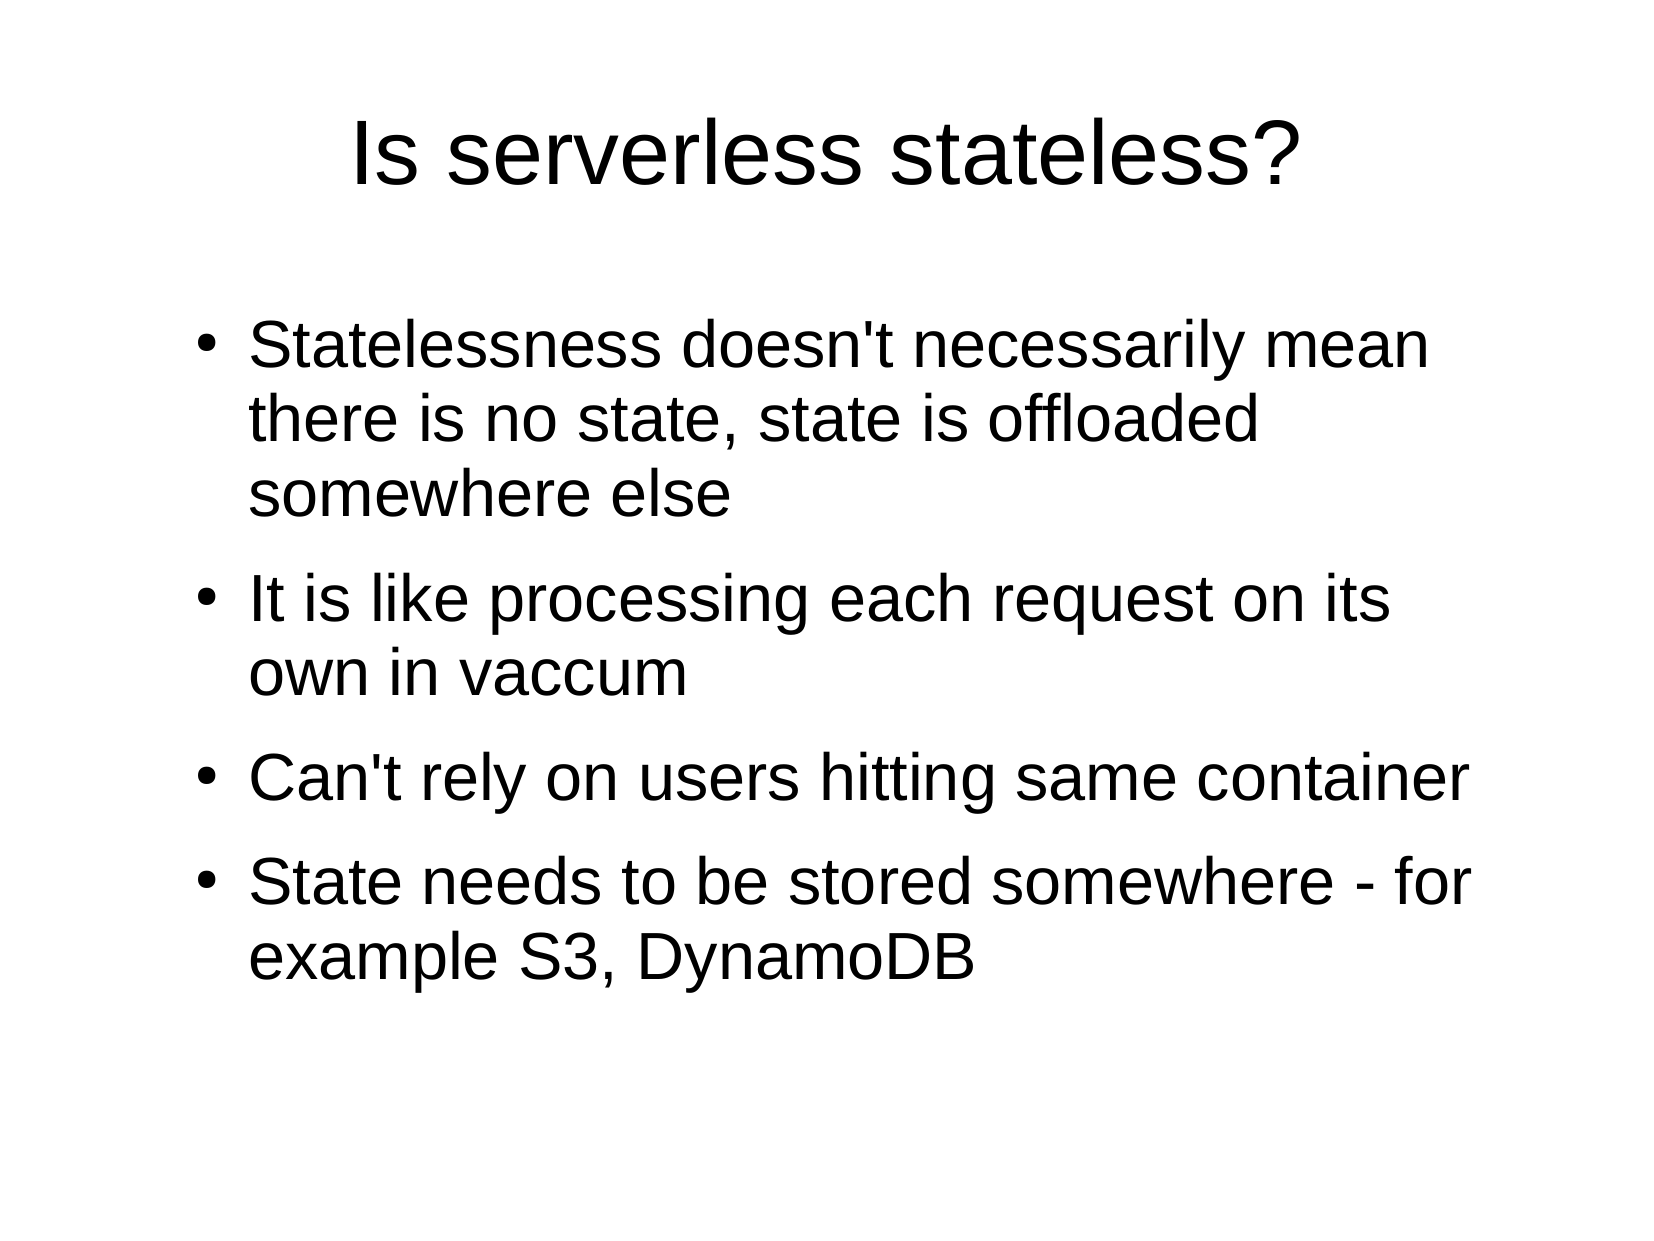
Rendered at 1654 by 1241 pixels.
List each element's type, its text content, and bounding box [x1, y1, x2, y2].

list Statelessness doesn't necessarily mean there is no state, state is offloaded somewhere else It is like processing each request on its own in vaccum Can't rely on users hitting same container State needs to be stored somewhere - for example S3, DynamoDB [177, 306, 1489, 1026]
title Is serverless stateless? [82, 49, 1571, 257]
